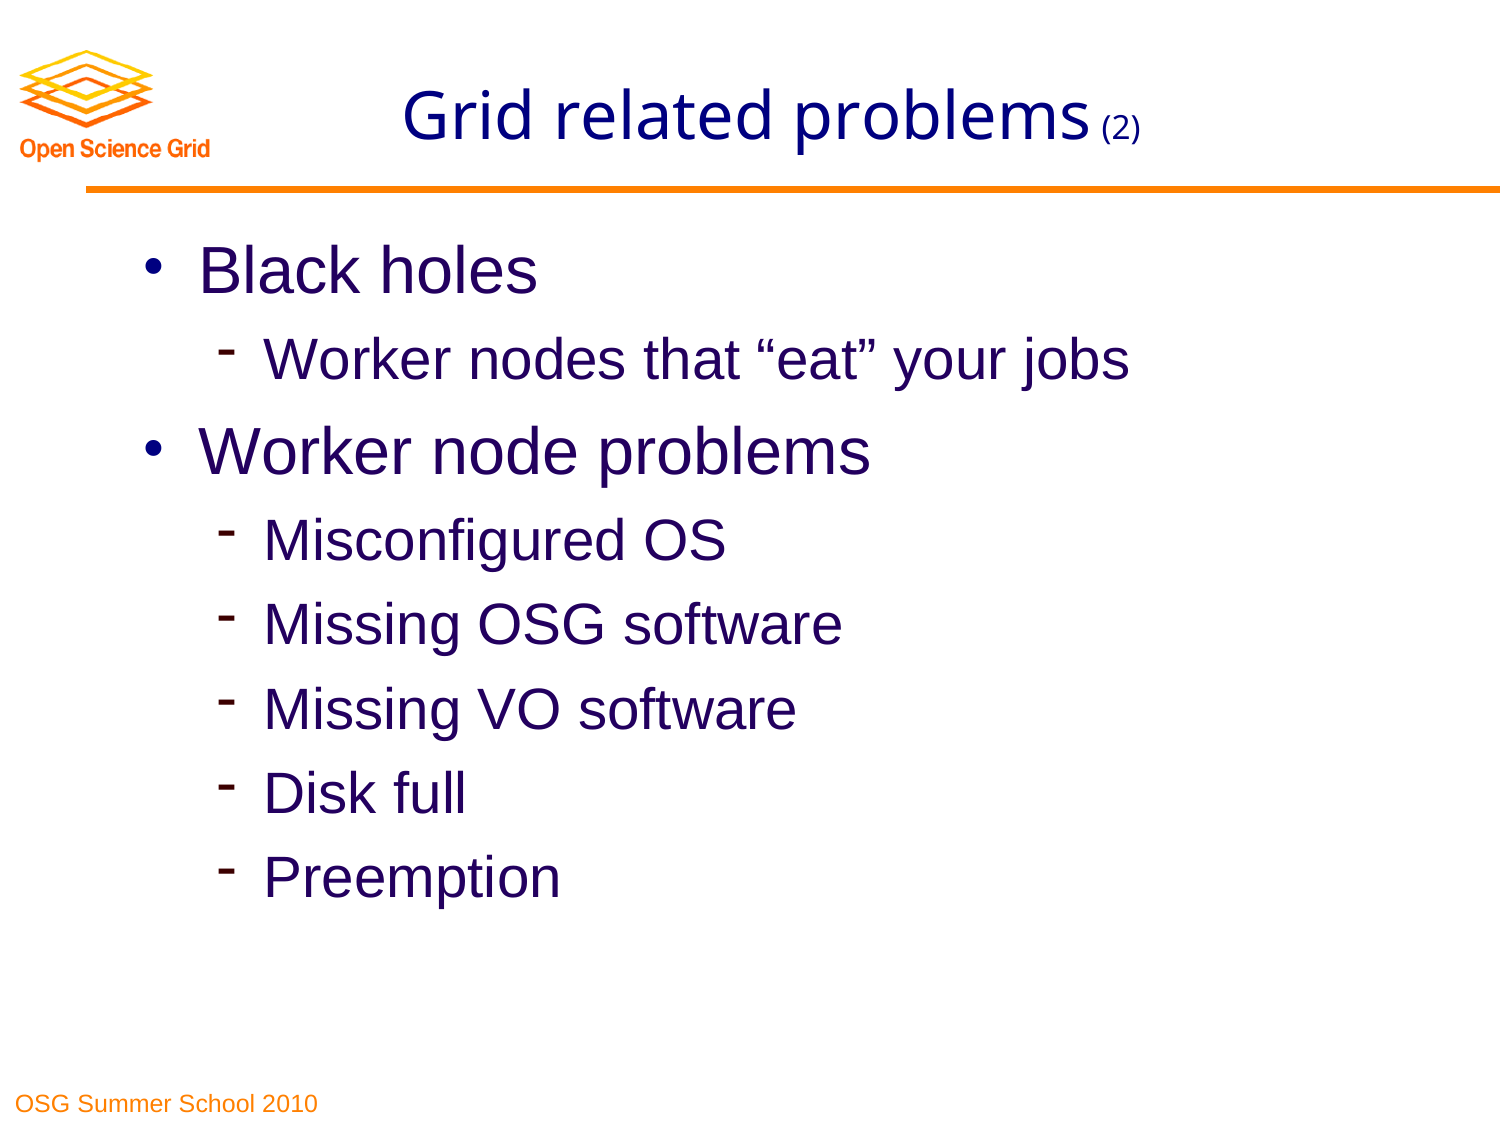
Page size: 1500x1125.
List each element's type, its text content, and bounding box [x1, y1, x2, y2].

list Black holes Worker nodes that “eat” your jobs Worker node problems Misconfigured OS Missing OSG software Missing VO software Disk full Preemption [127, 218, 1403, 962]
picture [0, 27, 201, 179]
title Grid related problems (2) [201, 18, 1342, 207]
